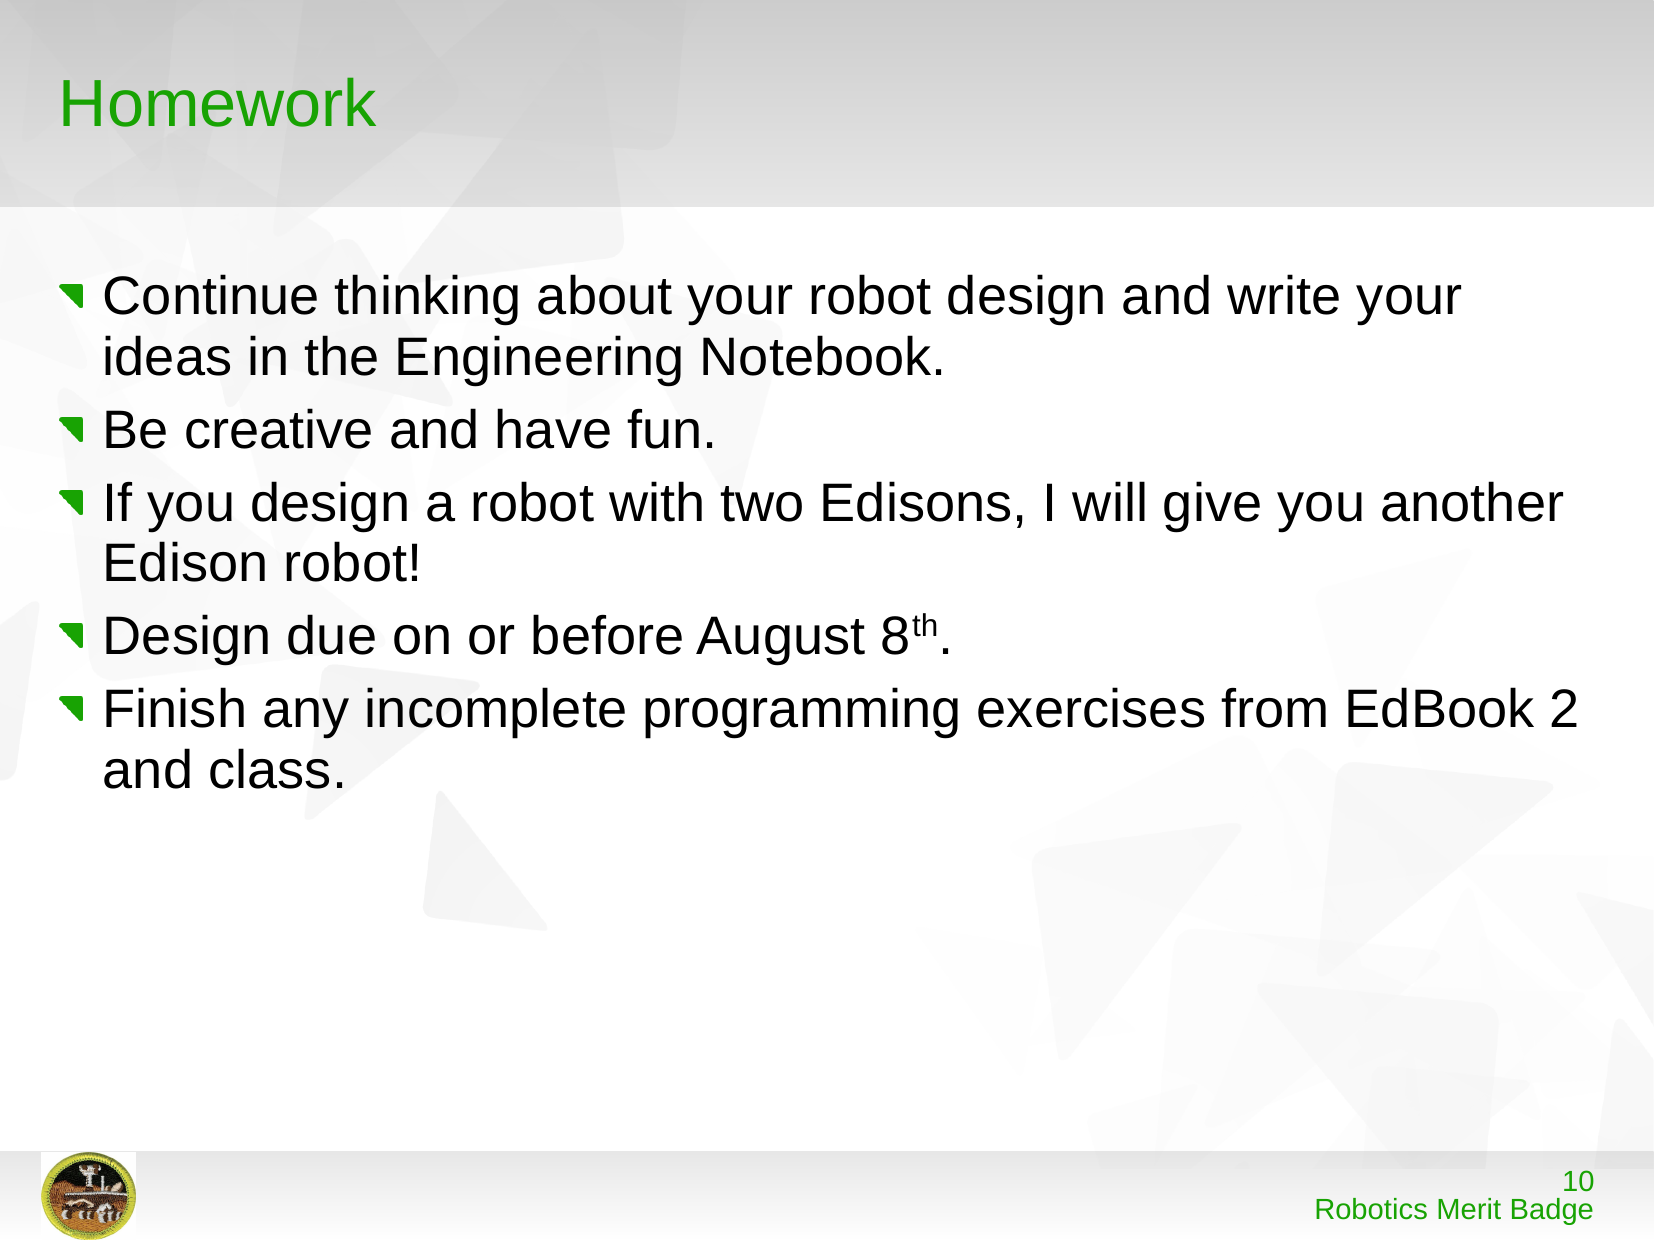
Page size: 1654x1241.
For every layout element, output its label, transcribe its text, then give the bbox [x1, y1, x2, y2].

title Homework [59, 29, 1595, 178]
picture [0, 0, 783, 931]
list Continue thinking about your robot design and write your ideas in the Engineering Notebook. Be creative and have fun. If you design a robot with two Edisons, I will give you another Edison robot! Design due on or before August 8th. Finish any incomplete programming exercises from EdBook 2 and class. [59, 265, 1595, 1104]
picture [915, 548, 1654, 1169]
picture [41, 1152, 136, 1240]
